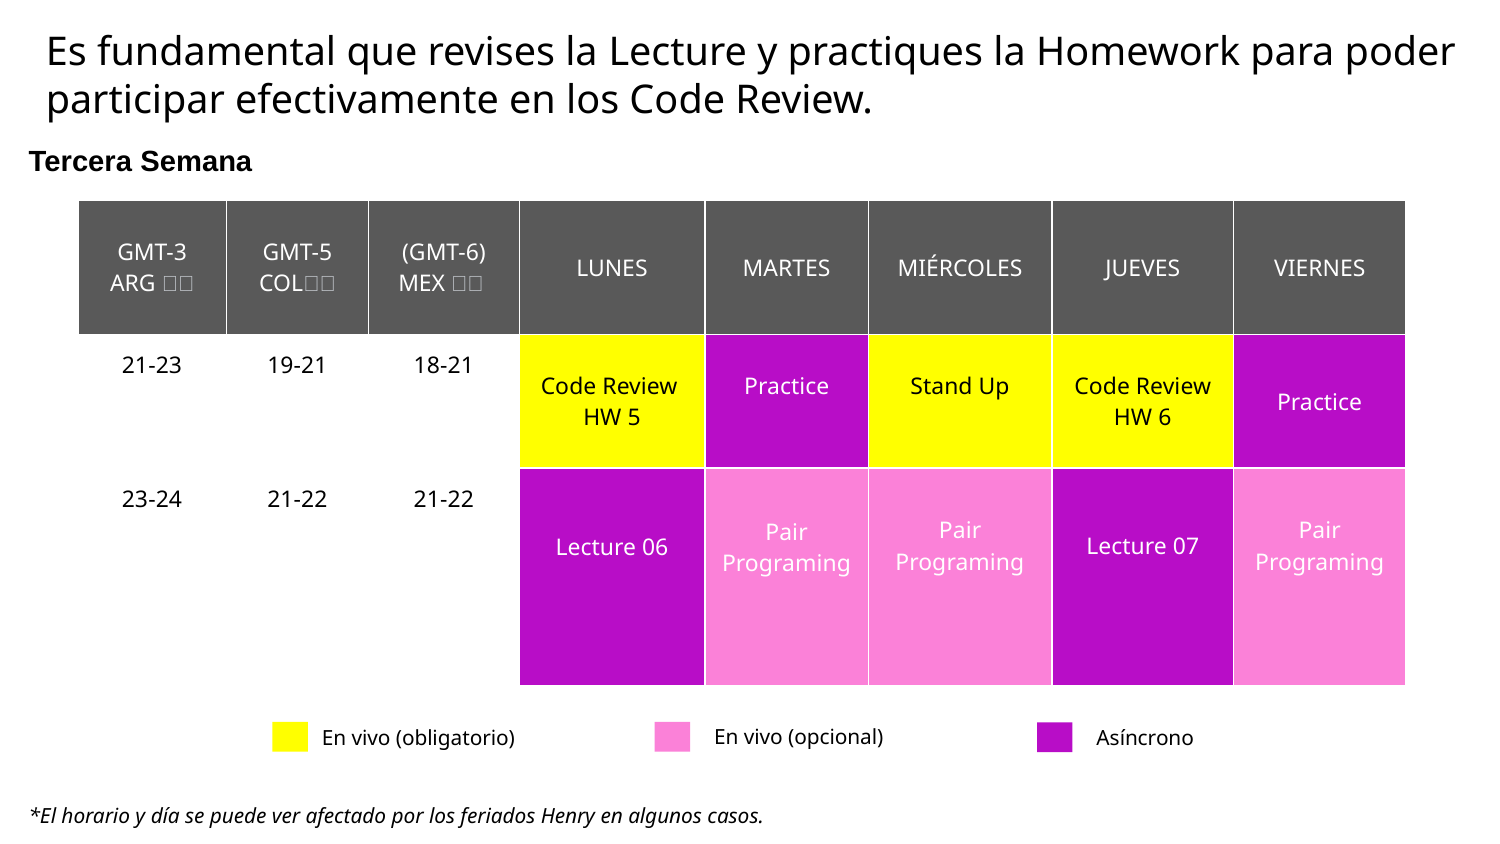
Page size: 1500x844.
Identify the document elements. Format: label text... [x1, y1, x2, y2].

text_box Tercera Semana [13, 127, 324, 193]
table_cell Practice [706, 335, 868, 467]
table_cell Pair Programing [1234, 469, 1405, 685]
table_header MARTES [706, 201, 868, 334]
table_cell Lecture 06 [520, 469, 704, 685]
text_box [272, 721, 306, 752]
table_cell 23-24 [79, 469, 226, 685]
table_header VIERNES [1234, 201, 1405, 334]
table_cell Practice [1234, 335, 1405, 467]
table_header JUEVES [1053, 201, 1233, 334]
table_cell 21-22 [369, 469, 519, 685]
table_header MIÉRCOLES [869, 201, 1051, 334]
table_header GMT-3 ARG 🇦🇷 [79, 201, 226, 334]
table_header LUNES [520, 201, 704, 334]
table_cell Code Review HW 6 [1053, 335, 1233, 467]
text_box En vivo (opcional) [699, 709, 948, 765]
text_box En vivo (obligatorio) [306, 709, 589, 765]
text_box [654, 721, 691, 752]
table_cell Lecture 07 [1053, 469, 1233, 685]
table_cell Pair Programing [869, 469, 1051, 685]
table_cell Code Review HW 5 [520, 335, 704, 467]
text_box Asíncrono [1081, 709, 1228, 765]
text_box Es fundamental que revises la Lecture y practiques la Homework para poder participar efectivamente en los Code Review. [30, 11, 1480, 137]
table_cell Pair Programing [706, 469, 868, 685]
table_cell 18-21 [369, 335, 519, 467]
table_cell 21-22 [227, 469, 368, 685]
table_header (GMT-6) MEX 🇲🇽 [369, 201, 519, 334]
text_box *El horario y día se puede ver afectado por los feriados Henry en algunos casos. [13, 788, 936, 844]
table_cell 21-23 [79, 335, 226, 467]
table_header GMT-5 COL🇨🇴 [227, 201, 368, 334]
table_cell 19-21 [227, 335, 368, 467]
table_cell Stand Up [869, 335, 1051, 467]
text_box [1037, 722, 1073, 753]
